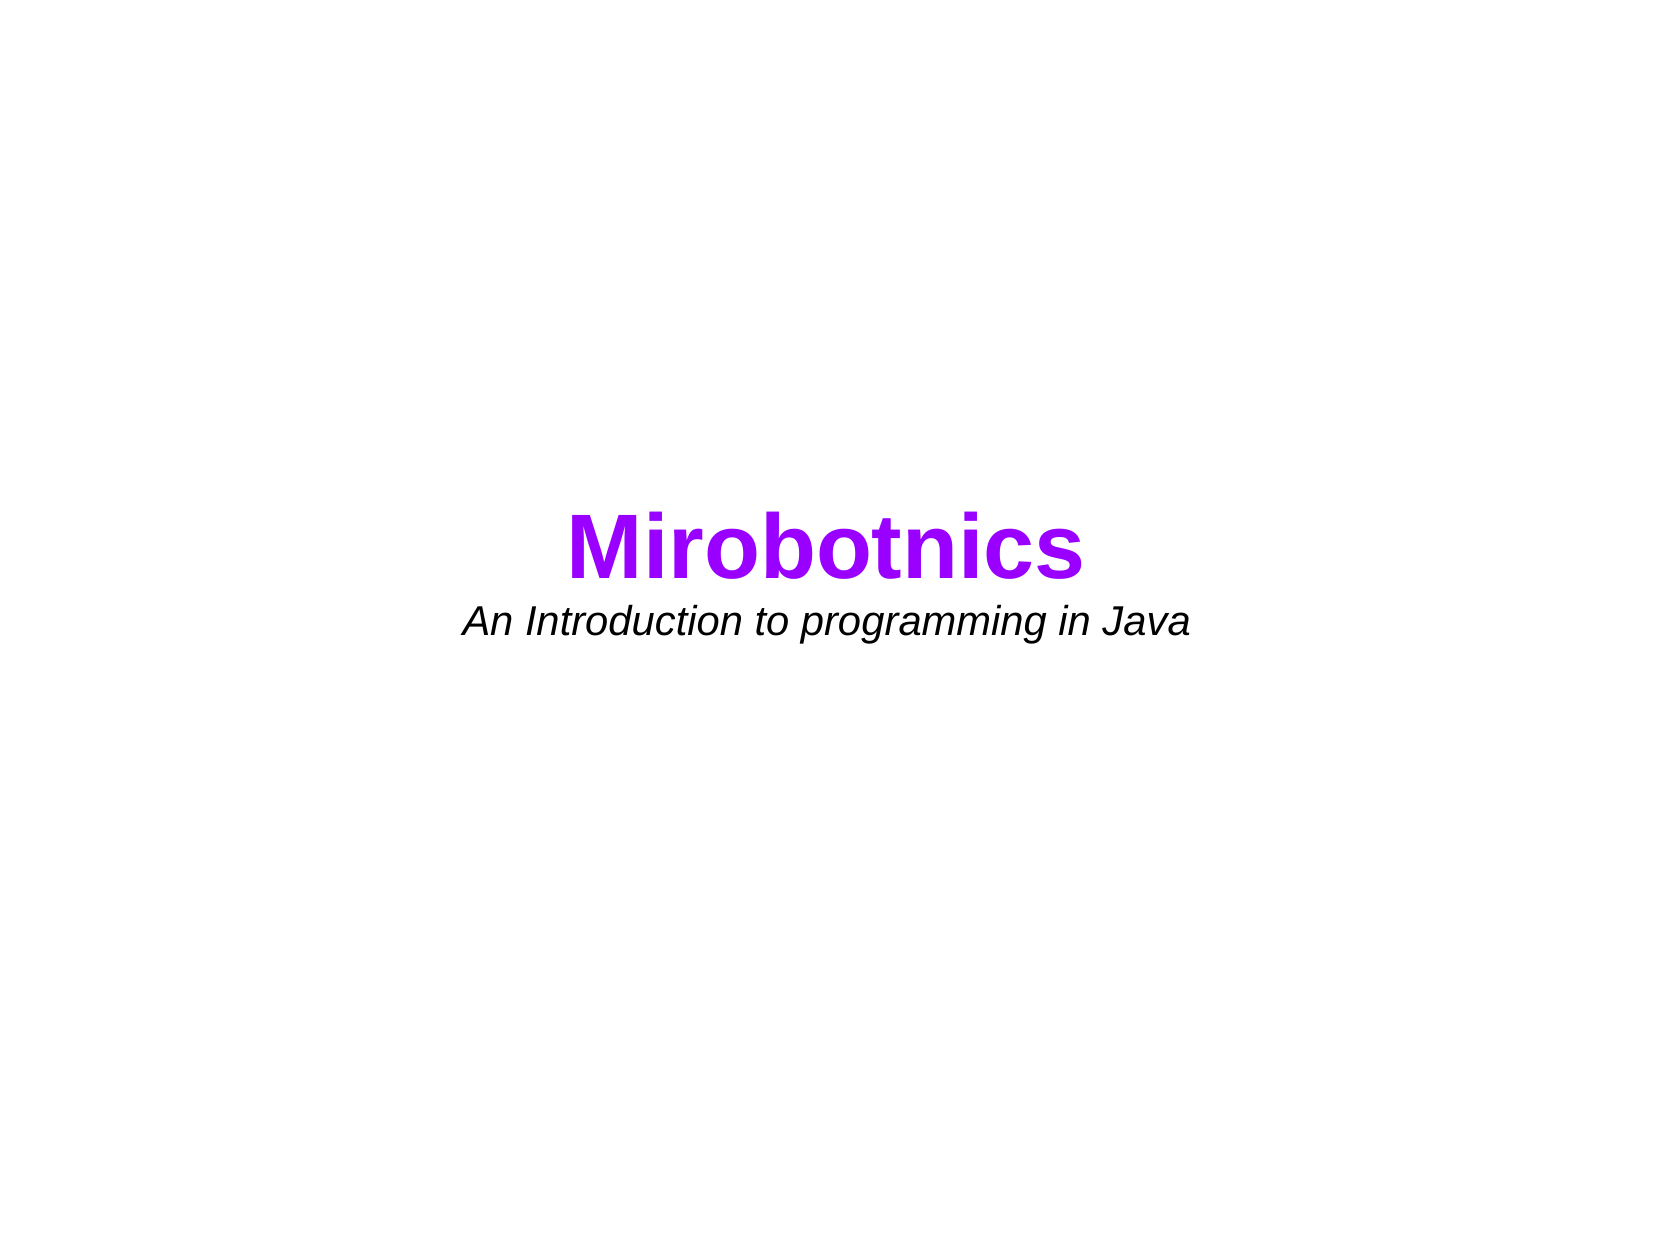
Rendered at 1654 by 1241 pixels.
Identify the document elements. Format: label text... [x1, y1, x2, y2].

title Mirobotnics An Introduction to programming in Java [82, 466, 1571, 674]
